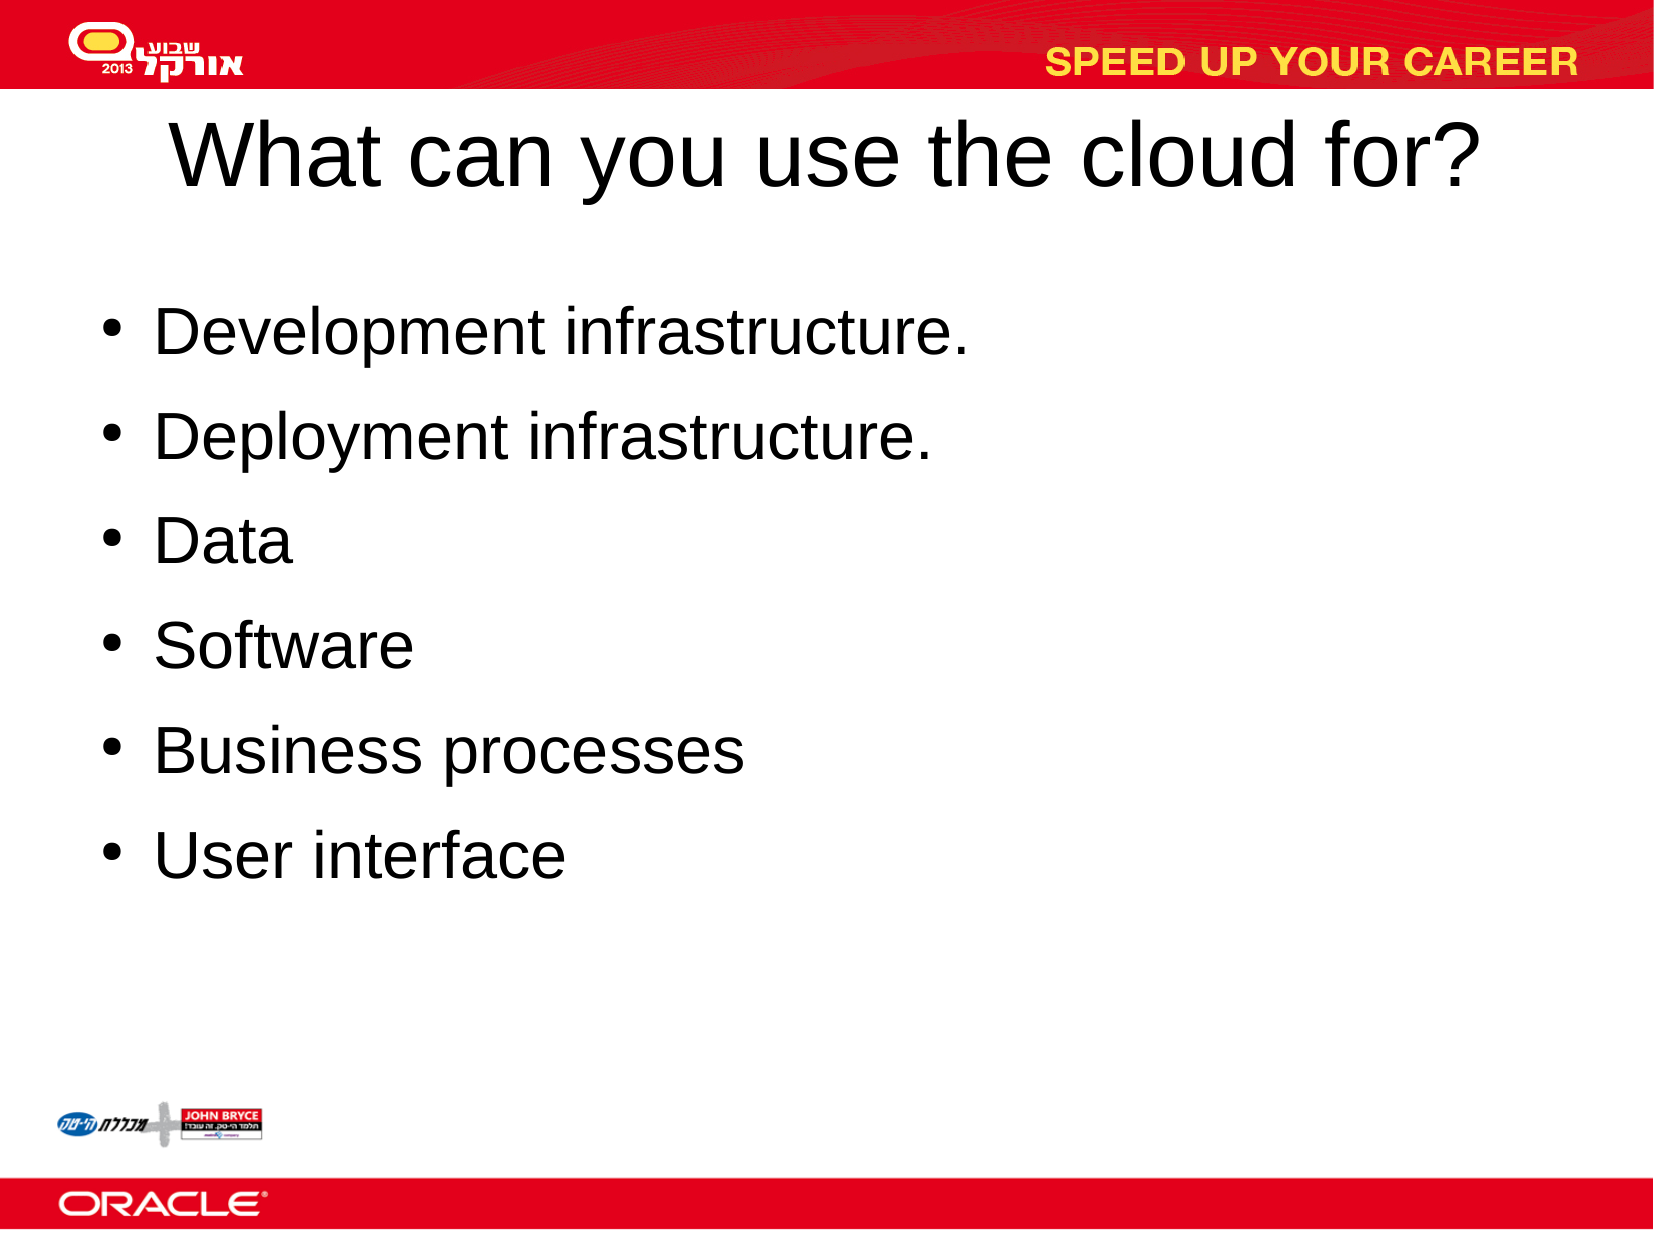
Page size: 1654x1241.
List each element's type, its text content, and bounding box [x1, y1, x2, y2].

list Development infrastructure. Deployment infrastructure. Data Software Business processes User interface [82, 290, 1538, 1010]
picture [0, 0, 1654, 89]
picture [0, 1087, 1653, 1240]
title What can you use the cloud for? [82, 49, 1571, 257]
